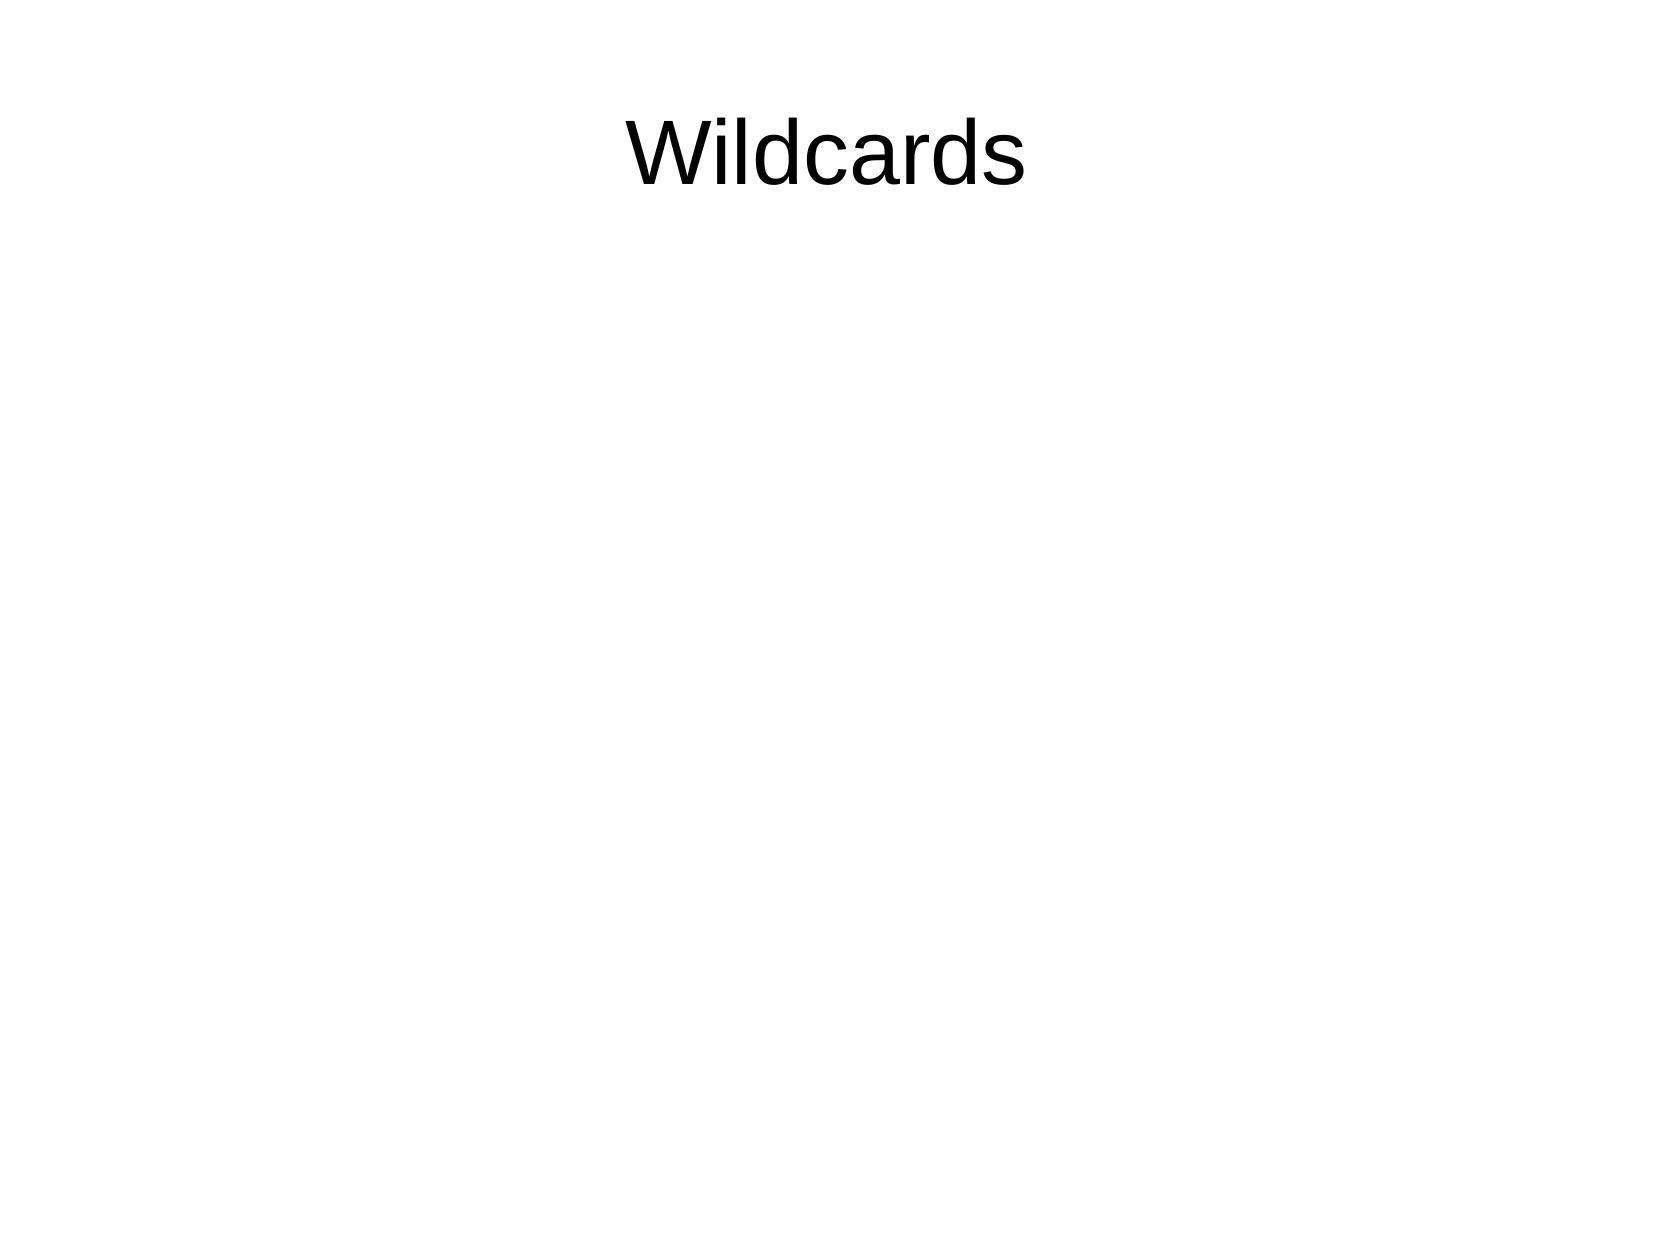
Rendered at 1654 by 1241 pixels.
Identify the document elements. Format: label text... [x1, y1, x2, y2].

title Wildcards [82, 49, 1571, 257]
